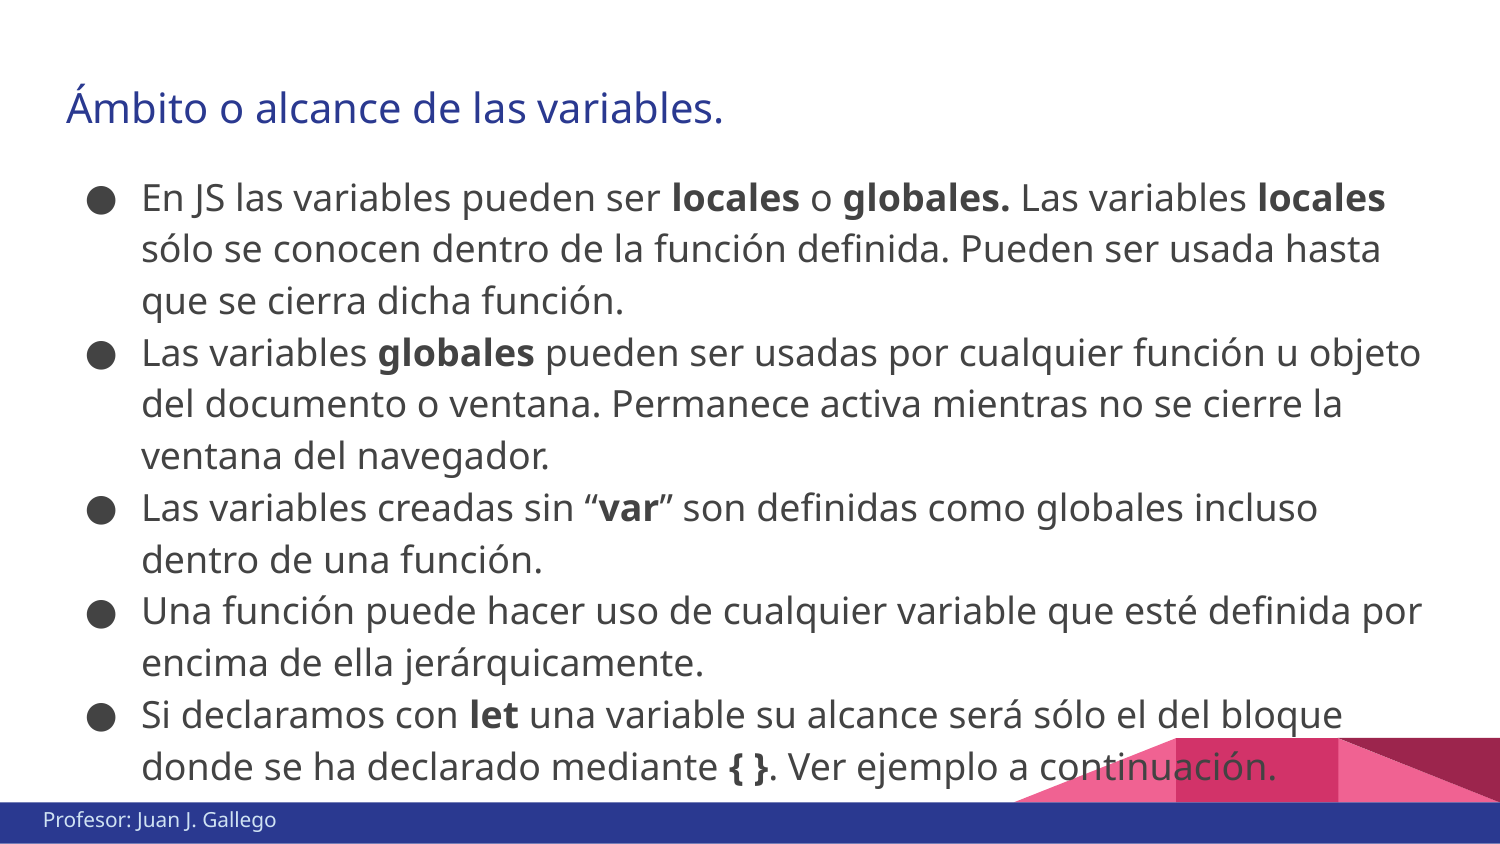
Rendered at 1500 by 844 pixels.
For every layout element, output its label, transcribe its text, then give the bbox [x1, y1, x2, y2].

title Ámbito o alcance de las variables. [51, 67, 1449, 151]
list En JS las variables pueden ser locales o globales. Las variables locales sólo se conocen dentro de la función definida. Pueden ser usada hasta que se cierra dicha función. Las variables globales pueden ser usadas por cualquier función u objeto del documento o ventana. Permanece activa mientras no se cierre la ventana del navegador. Las variables creadas sin “var” son definidas como globales incluso dentro de una función. Una función puede hacer uso de cualquier variable que esté definida por encima de ella jerárquicamente. Si declaramos con let una variable su alcance será sólo el del bloque donde se ha declarado mediante { }. Ver ejemplo a continuación. [51, 151, 1449, 700]
